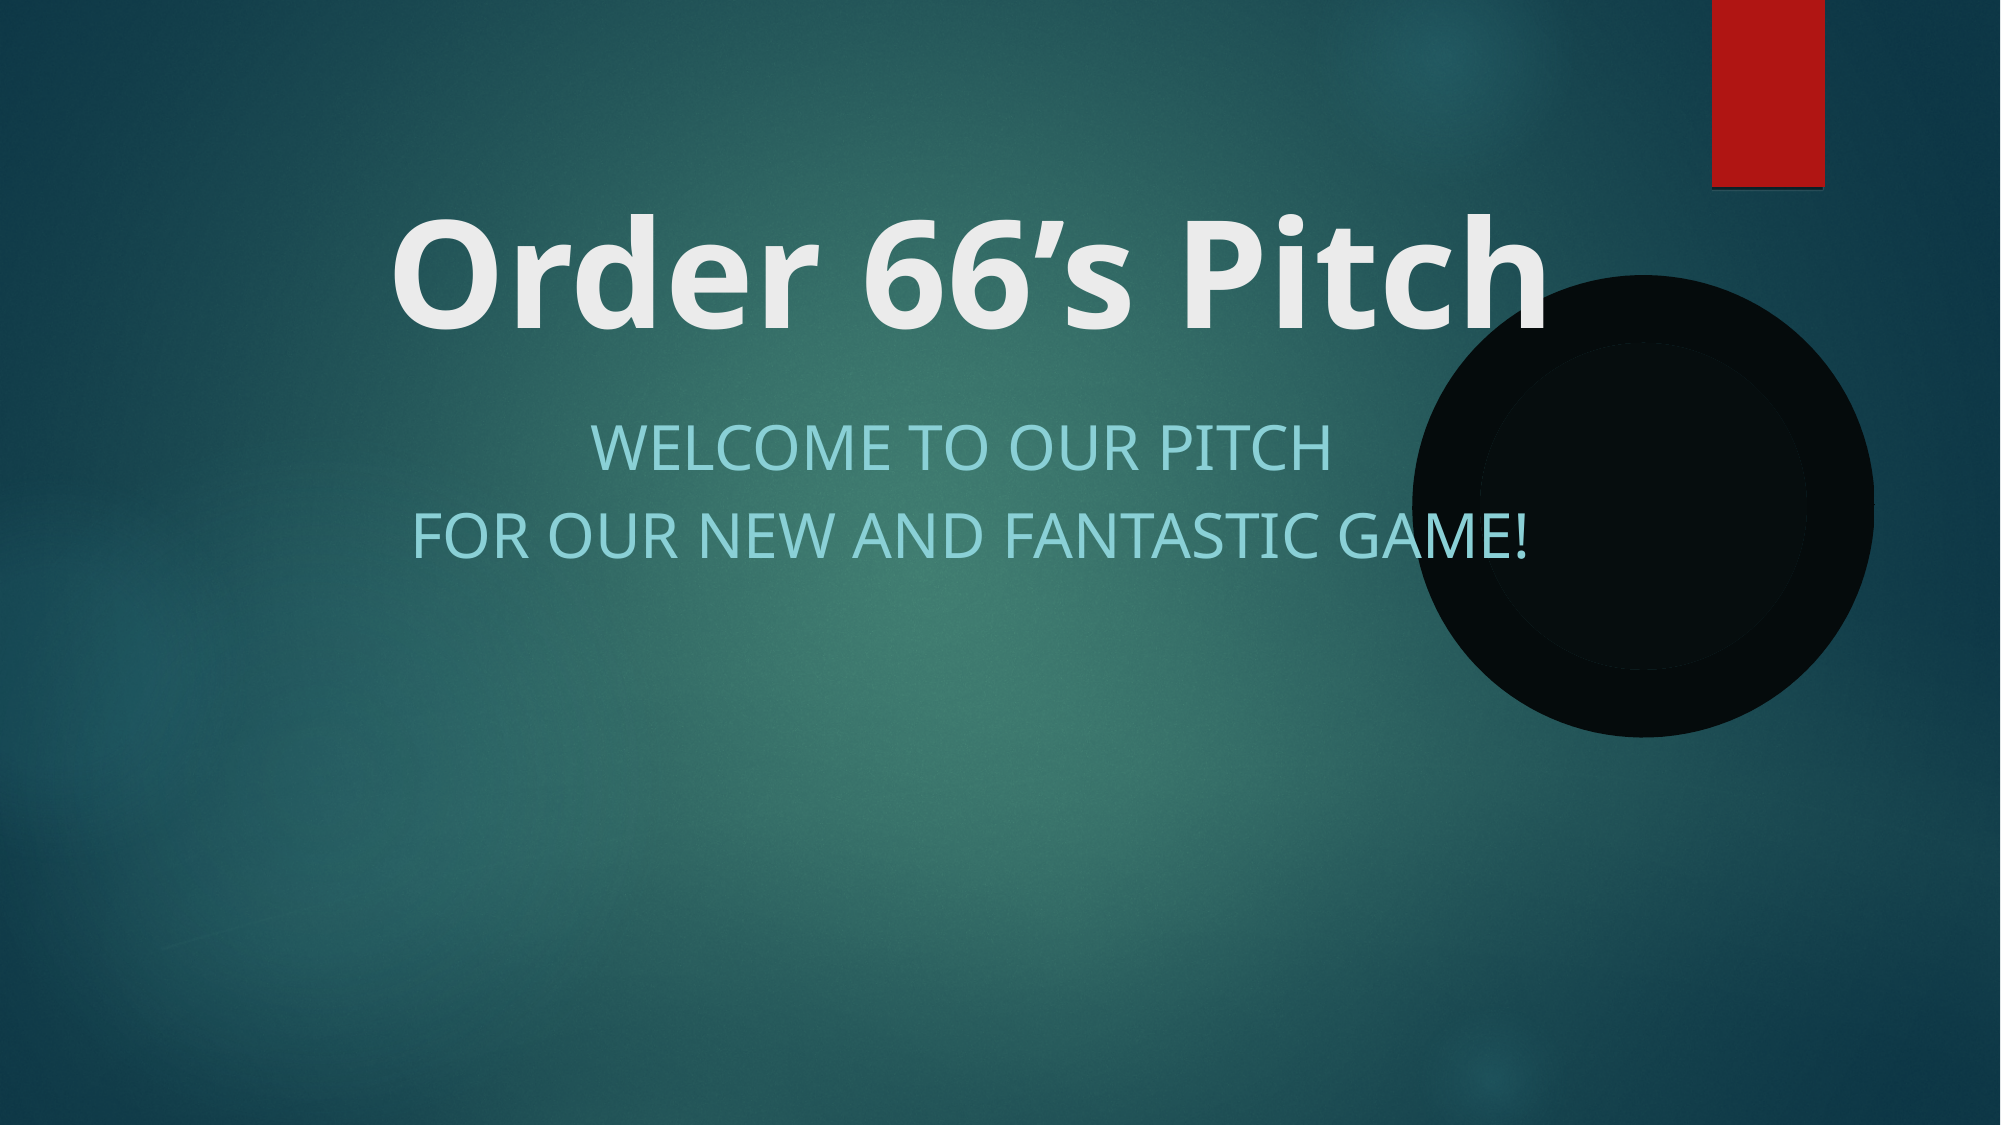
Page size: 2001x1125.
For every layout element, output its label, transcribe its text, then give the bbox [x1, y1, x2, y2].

title Order 66’s Pitch [220, 170, 1721, 325]
subtitle Welcome to our pitch for our new and fantastic game! [220, 408, 1721, 589]
